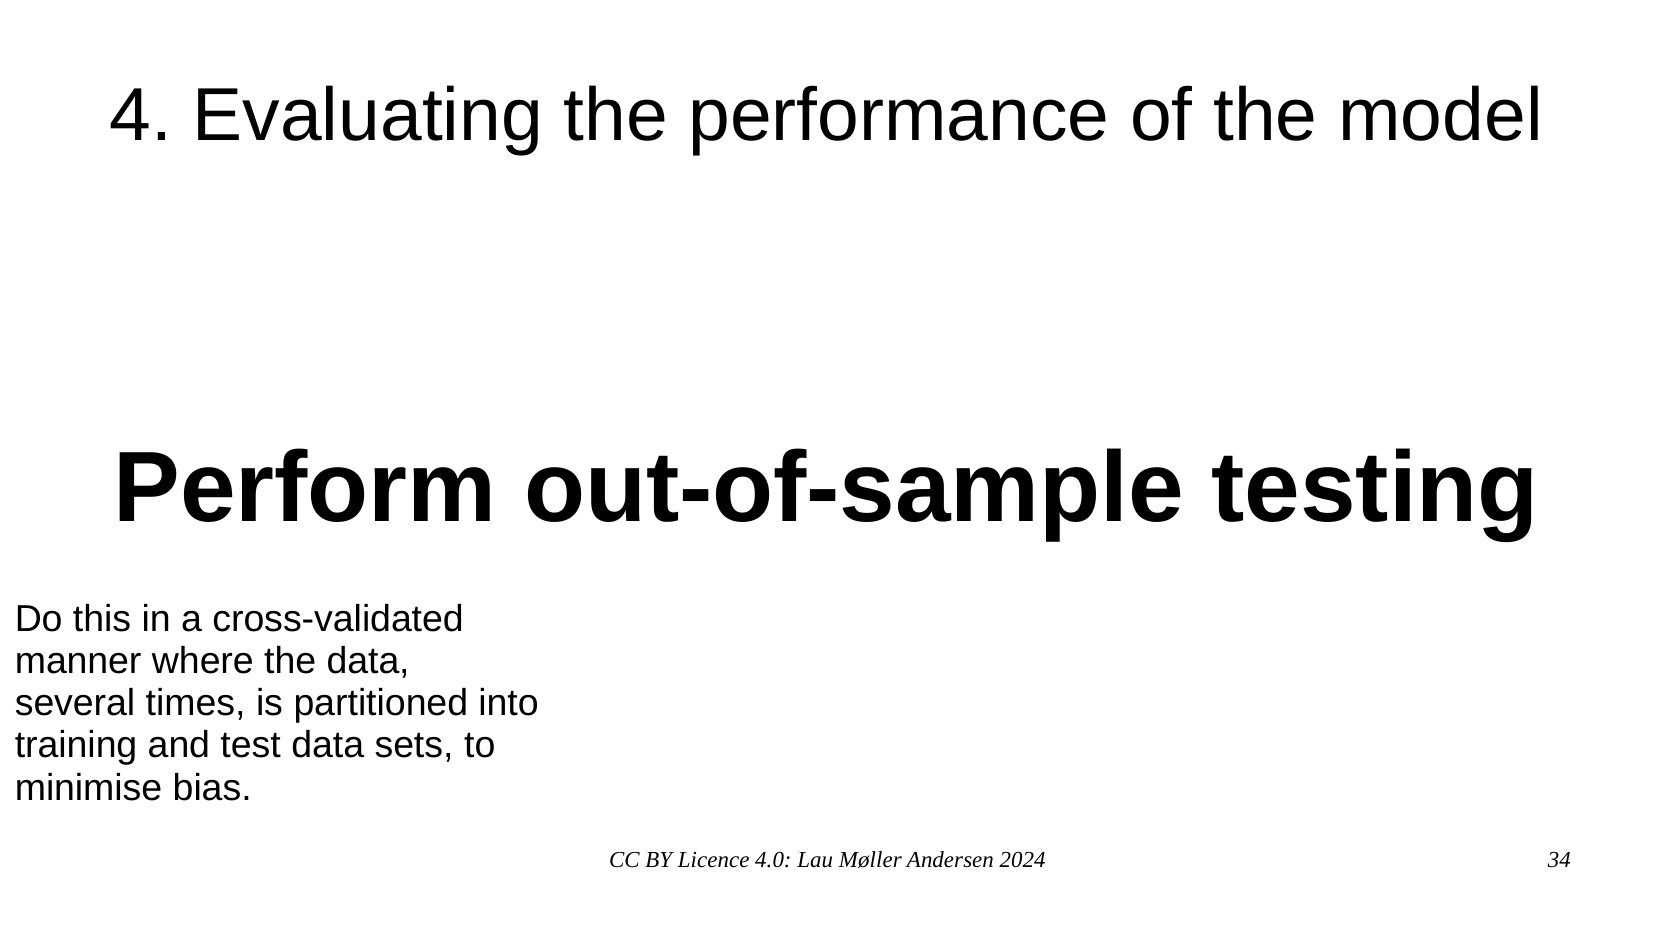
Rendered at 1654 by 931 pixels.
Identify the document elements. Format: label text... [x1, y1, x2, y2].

subtitle Perform out-of-sample testing [82, 217, 1571, 758]
text_box Do this in a cross-validated manner where the data, several times, is partitioned into training and test data sets, to minimise bias. [0, 590, 556, 816]
title 4. Evaluating the performance of the model [82, 37, 1571, 193]
